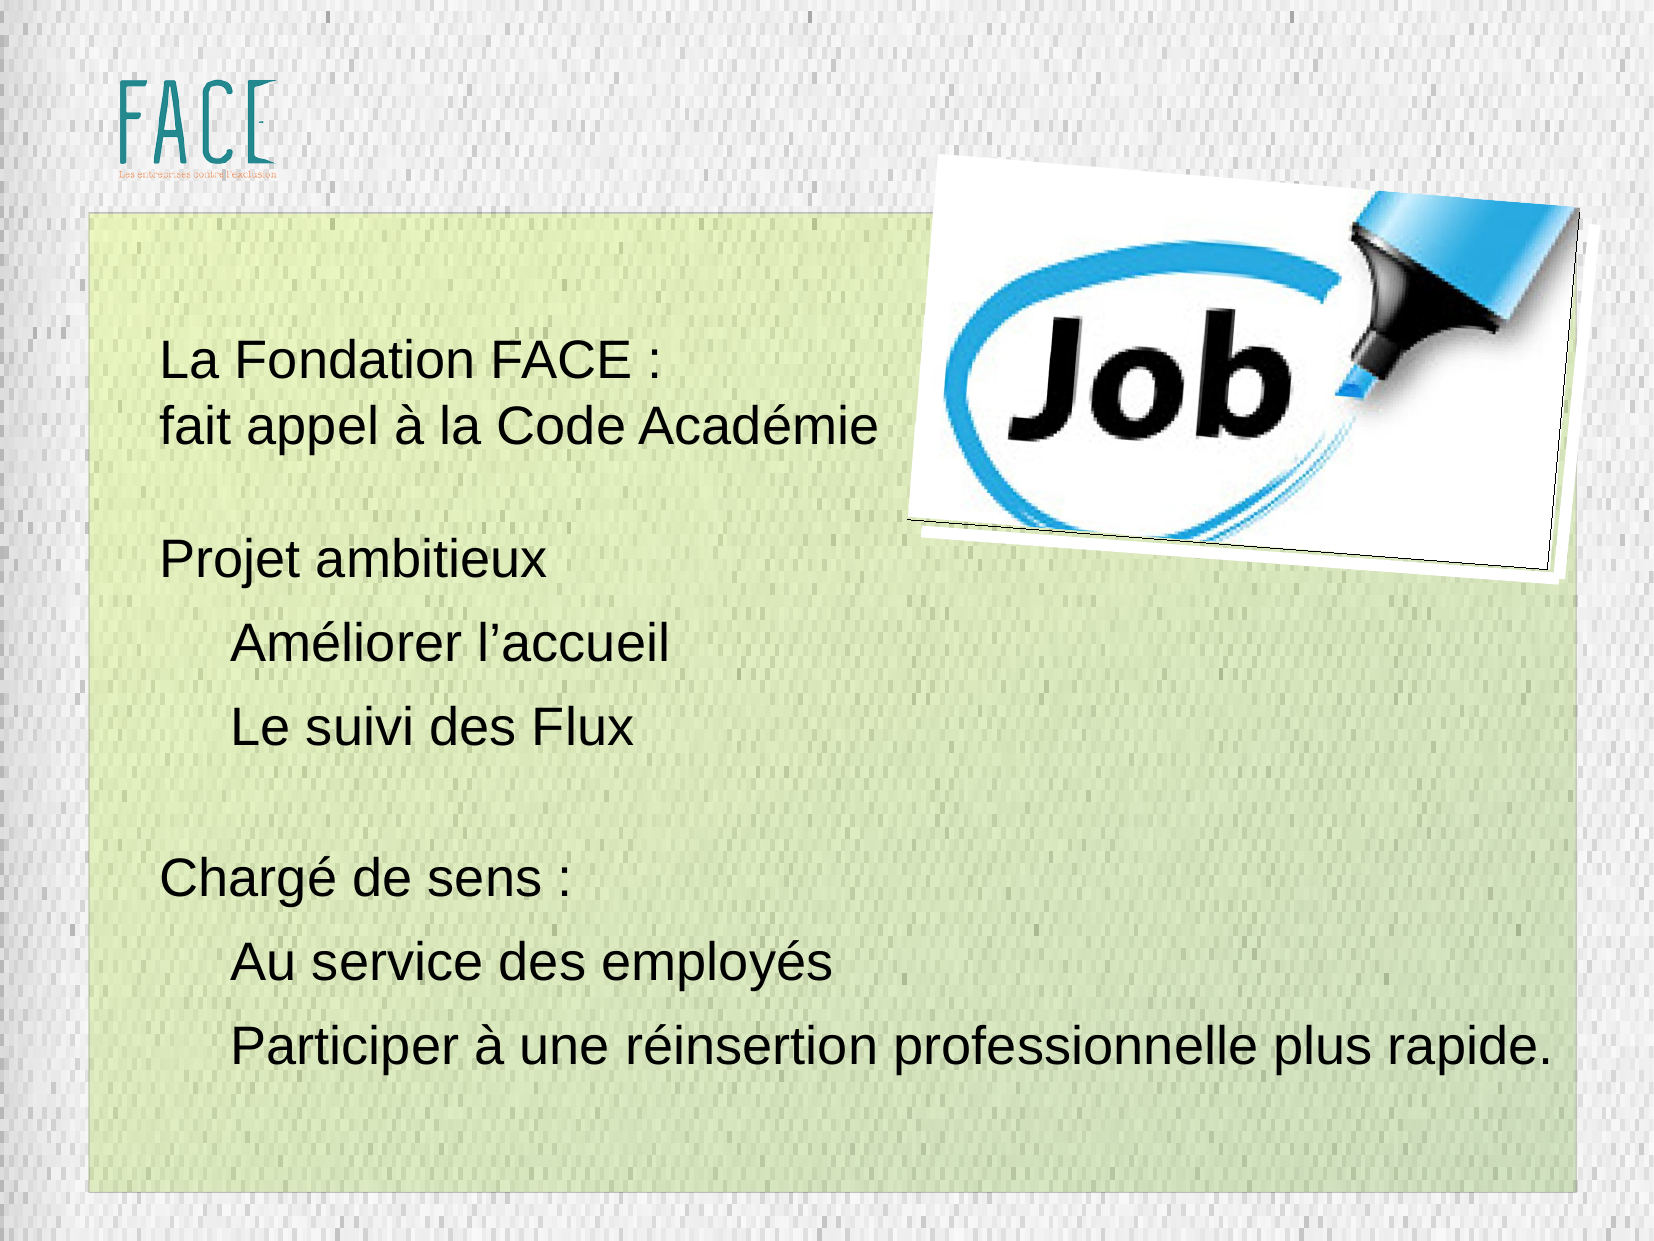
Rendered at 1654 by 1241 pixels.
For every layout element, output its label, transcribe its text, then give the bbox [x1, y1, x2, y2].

list La Fondation FACE : fait appel à la Code Académie Projet ambitieux Améliorer l’accueil Le suivi des Flux Chargé de sens : Au service des employés Participer à une réinsertion professionnelle plus rapide. [88, 212, 1577, 1193]
picture [0, 0, 1654, 1241]
